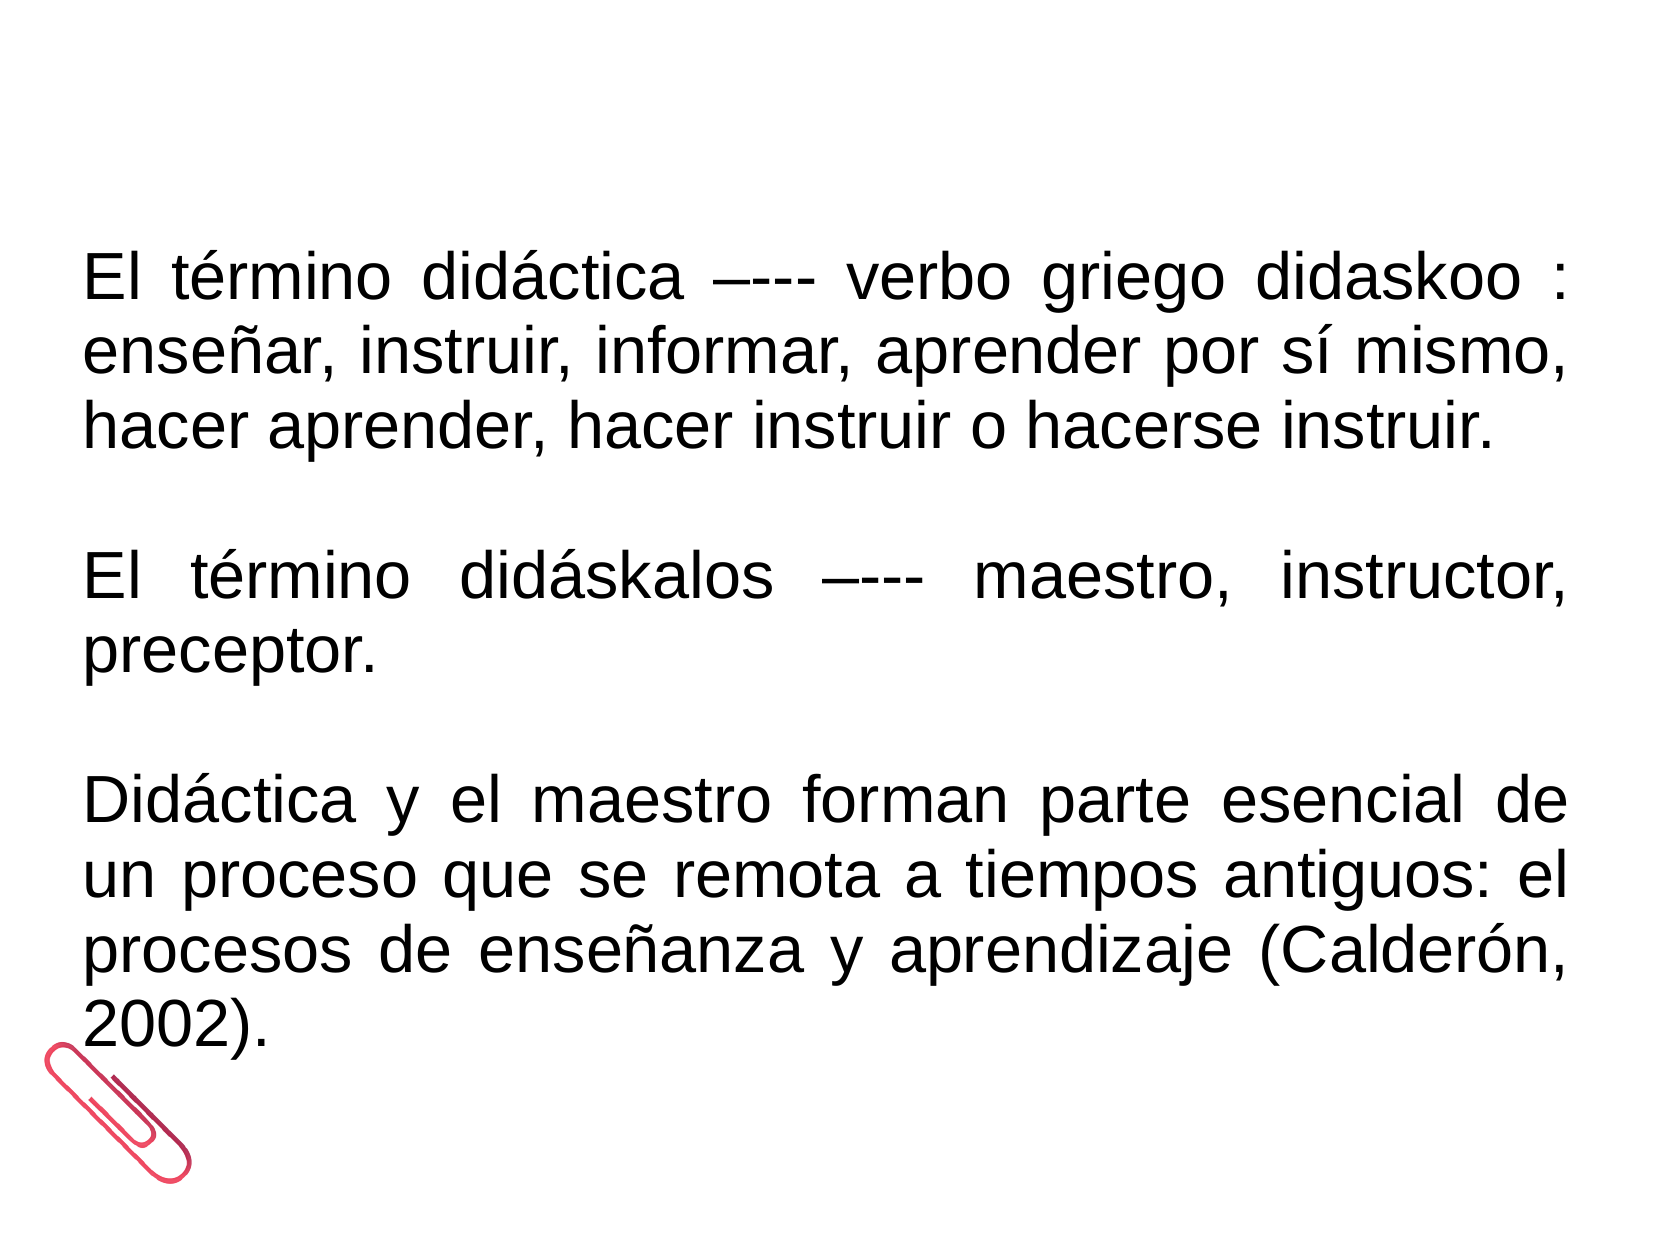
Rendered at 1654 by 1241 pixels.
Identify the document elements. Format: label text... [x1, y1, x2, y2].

subtitle El término didáctica –--- verbo griego didaskoo : enseñar, instruir, informar, aprender por sí mismo, hacer aprender, hacer instruir o hacerse instruir. El término didáskalos –--- maestro, instructor, preceptor. Didáctica y el maestro forman parte esencial de un proceso que se remota a tiempos antiguos: el procesos de enseñanza y aprendizaje (Calderón, 2002). [82, 238, 1571, 1062]
picture [0, 997, 237, 1229]
